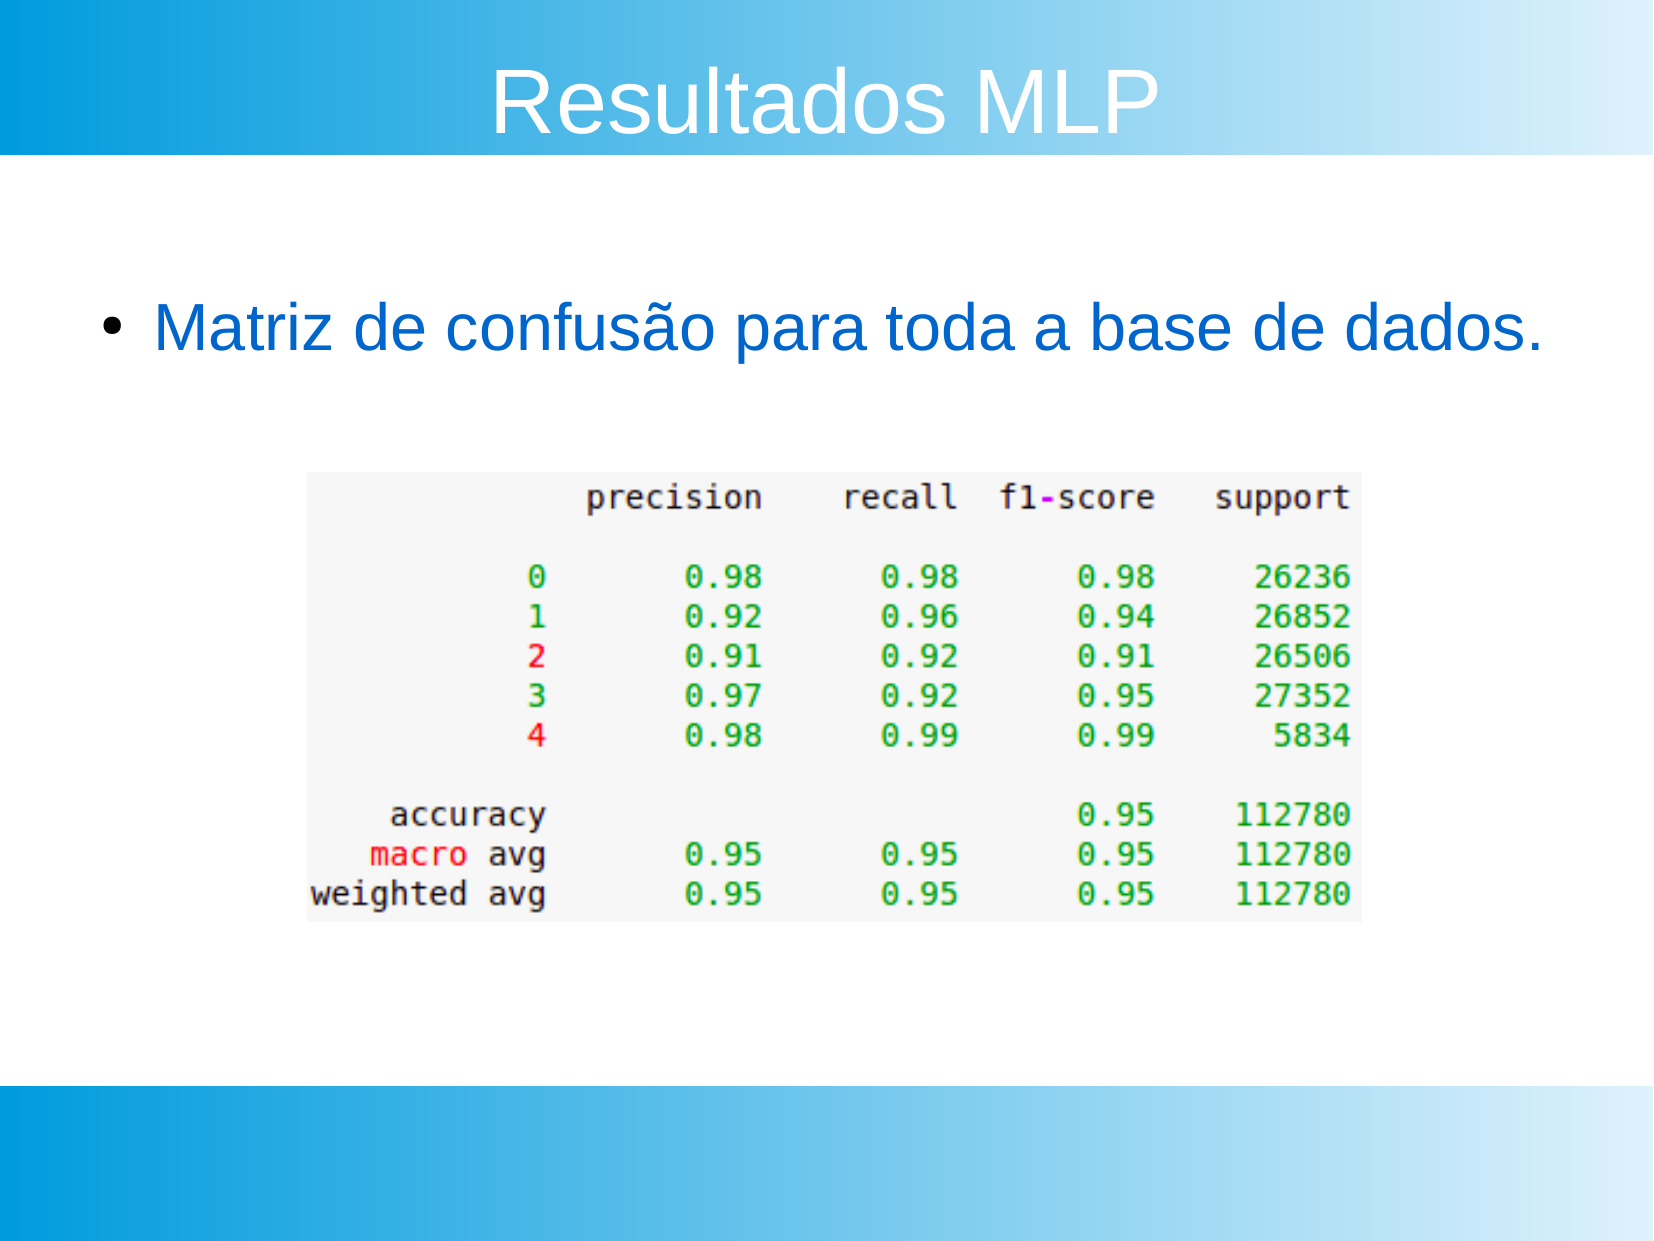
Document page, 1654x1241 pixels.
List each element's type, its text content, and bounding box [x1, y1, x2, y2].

list Matriz de confusão para toda a base de dados. [82, 290, 1571, 1010]
picture [307, 472, 1362, 922]
title Resultados MLP [82, 49, 1571, 155]
